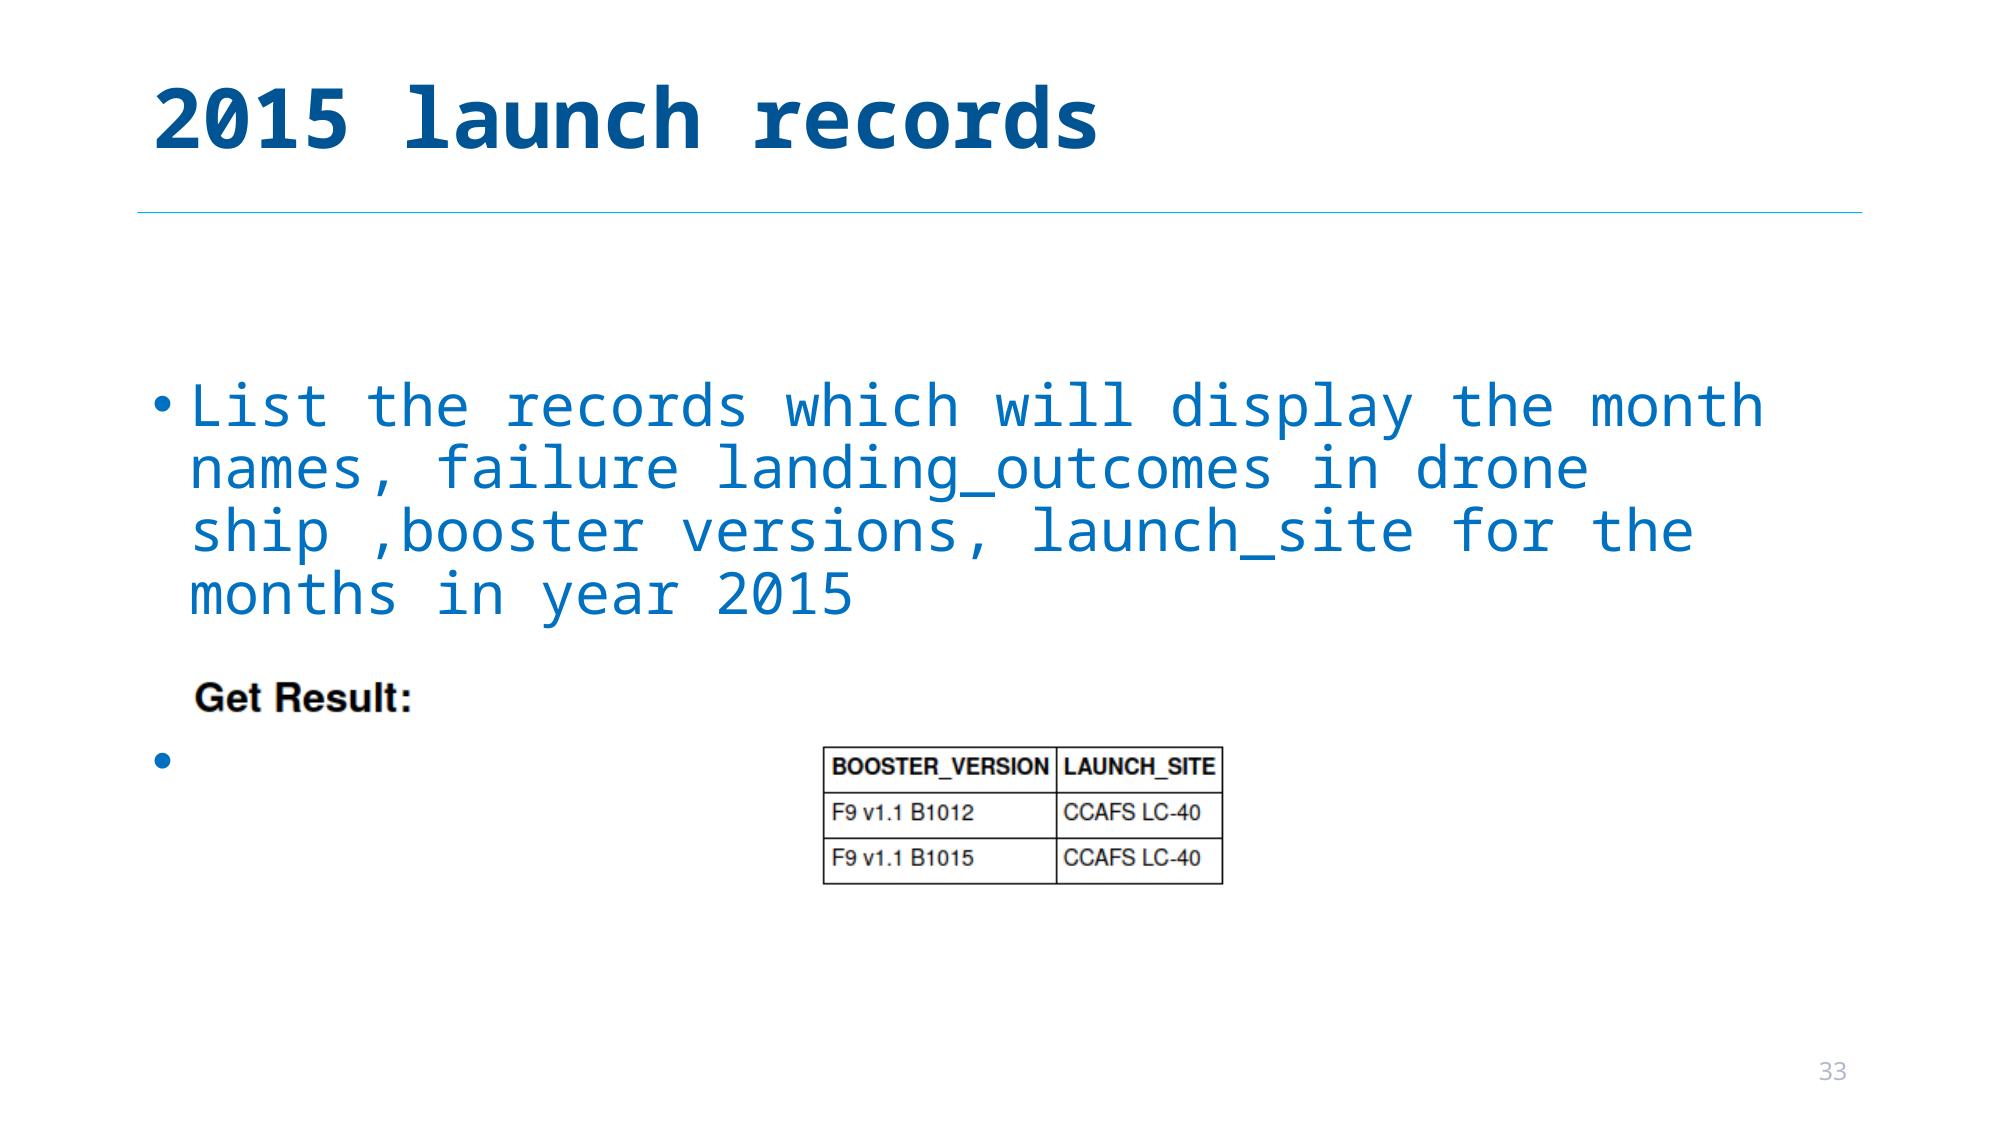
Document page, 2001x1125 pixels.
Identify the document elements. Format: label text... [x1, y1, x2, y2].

list List the records which will display the month names, failure landing_outcomes in drone ship ,booster versions, launch_site for the months in year 2015 Present your query result with a short explanation here [137, 277, 1863, 992]
title 2015 launch records [137, 13, 1863, 231]
picture [179, 673, 1863, 888]
slide_number 41 [1412, 1042, 1863, 1103]
